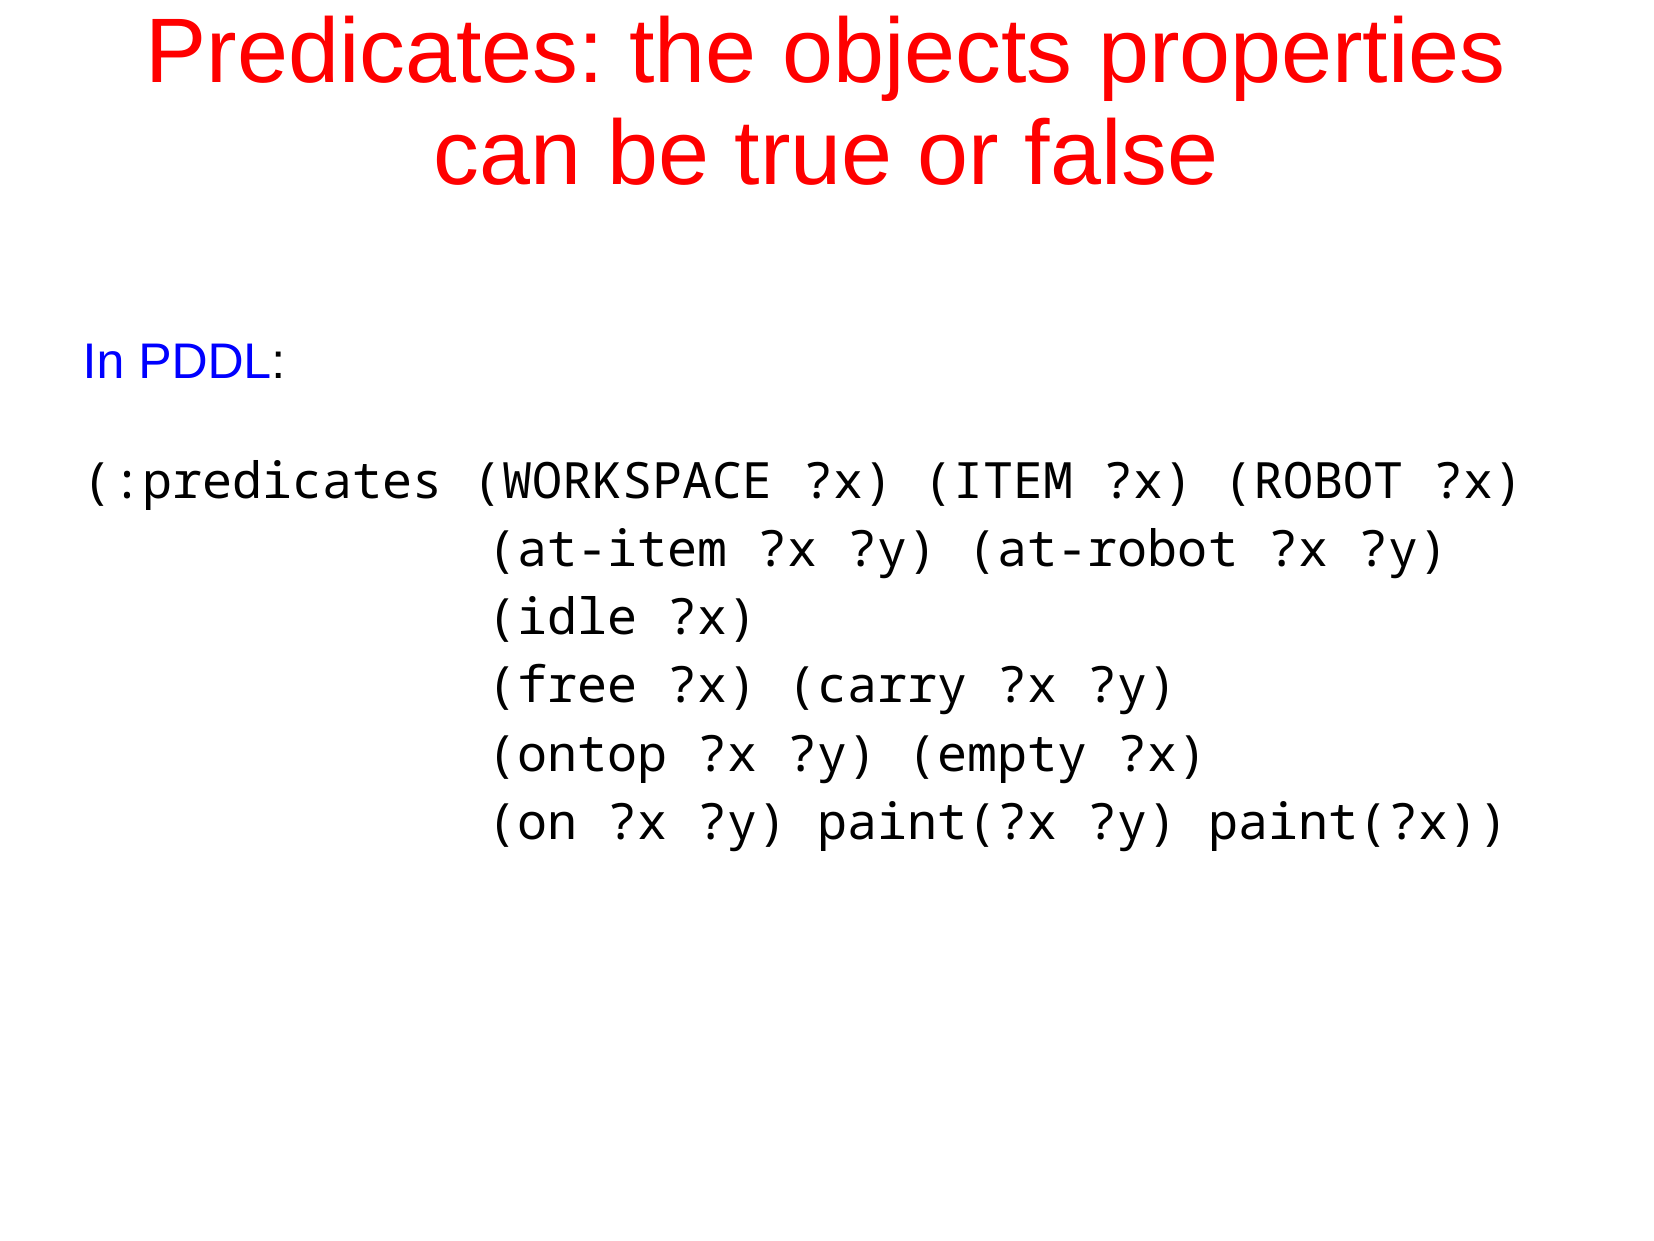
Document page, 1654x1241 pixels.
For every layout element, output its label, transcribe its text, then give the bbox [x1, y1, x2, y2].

title Predicates: the objects properties can be true or false [82, 0, 1571, 307]
subtitle In PDDL: (:predicates (WORKSPACE ?x) (ITEM ?x) (ROBOT ?x) (at-item ?x ?y) (at-robot ?x ?y) (idle ?x) (free ?x) (carry ?x ?y) (ontop ?x ?y) (empty ?x) (on ?x ?y) paint(?x ?y) paint(?x)) [82, 234, 1538, 954]
